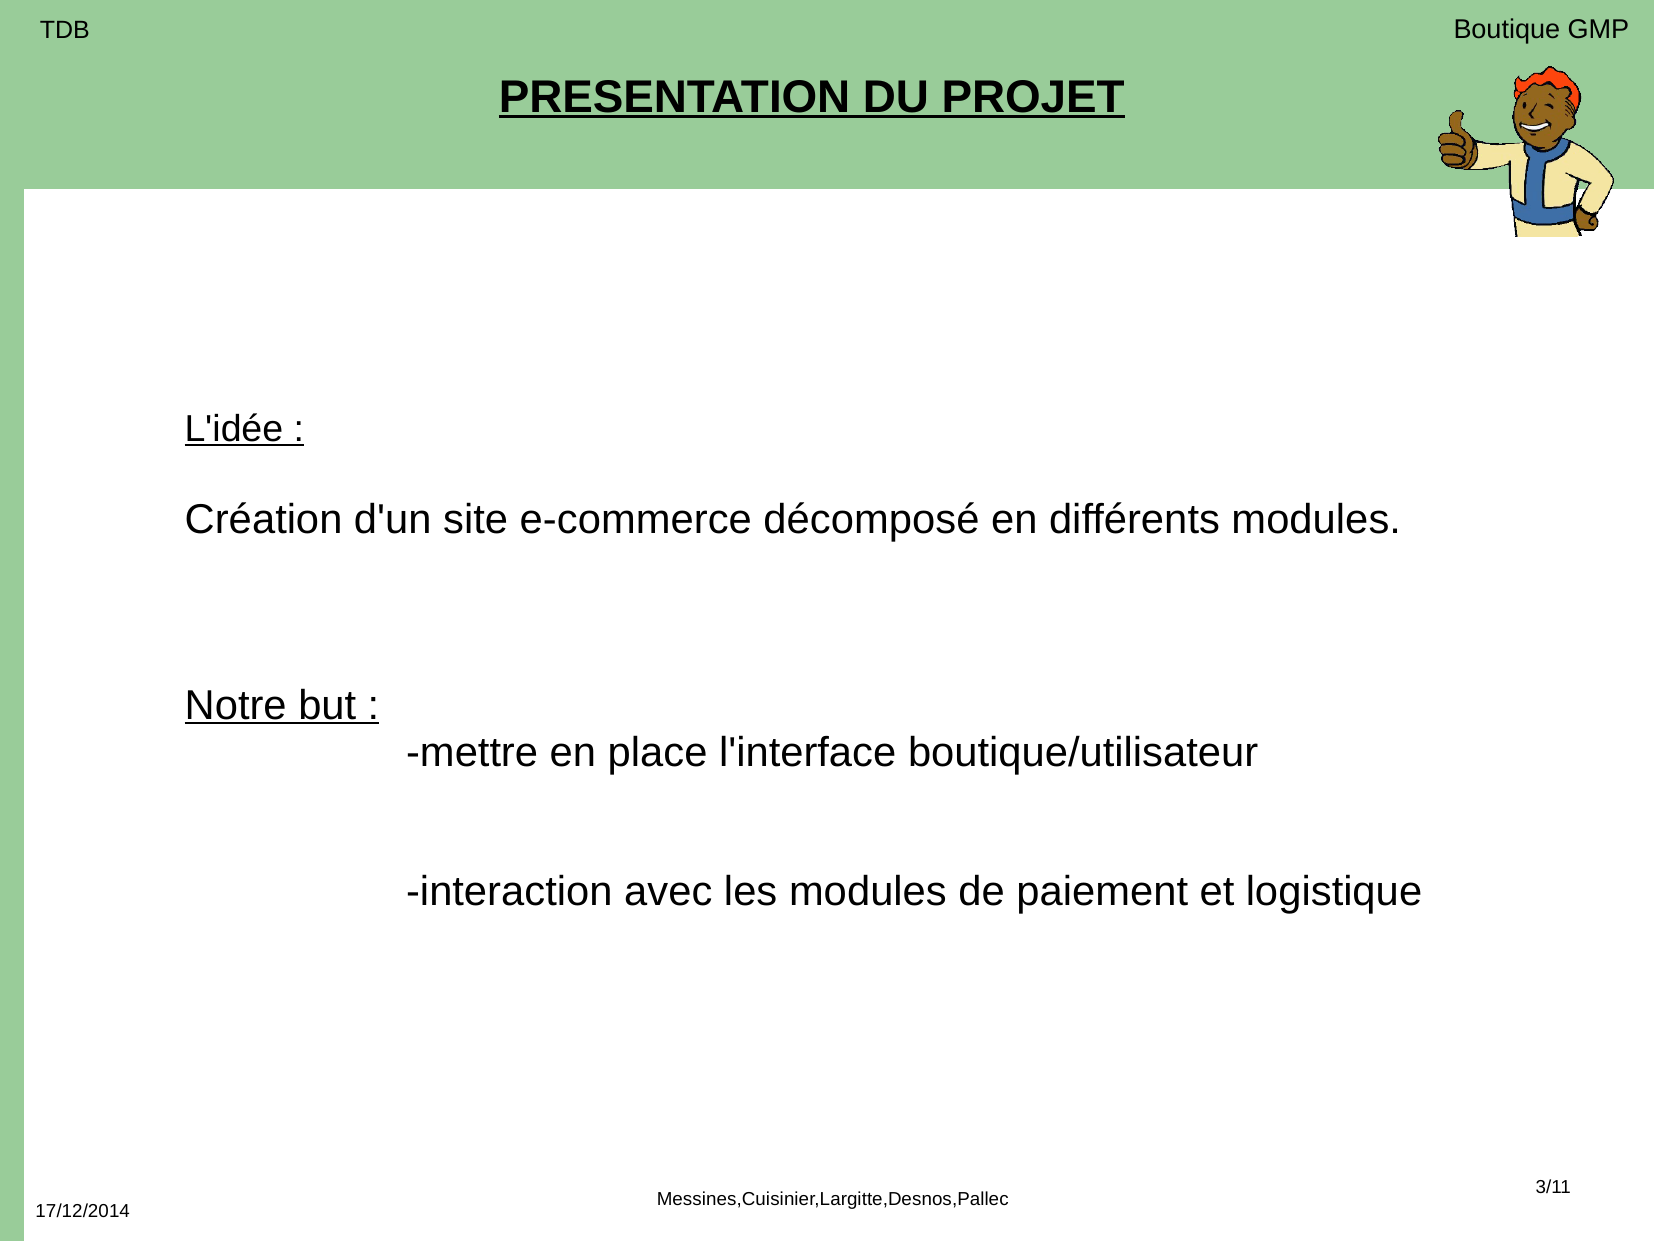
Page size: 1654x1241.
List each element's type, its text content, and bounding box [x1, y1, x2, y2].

text_box 17/12/2014 [24, 1192, 154, 1229]
text_box PRESENTATION DU PROJET [484, 63, 1205, 130]
text_box Boutique GMP [1429, 0, 1654, 60]
picture [1417, 46, 1654, 260]
text_box L'idée : Création d'un site e-commerce décomposé en différents modules. Notre but : -mettre en place l'interface boutique/utilisateur -interaction avec les modules de paiement et logistique [96, 246, 1573, 838]
text_box [0, 0, 1429, 1241]
text_box 3/11 [1464, 1157, 1642, 1217]
text_box TDB [23, 11, 107, 48]
text_box Messines,Cuisinier,Largitte,Desnos,Pallec [625, 1169, 1040, 1229]
